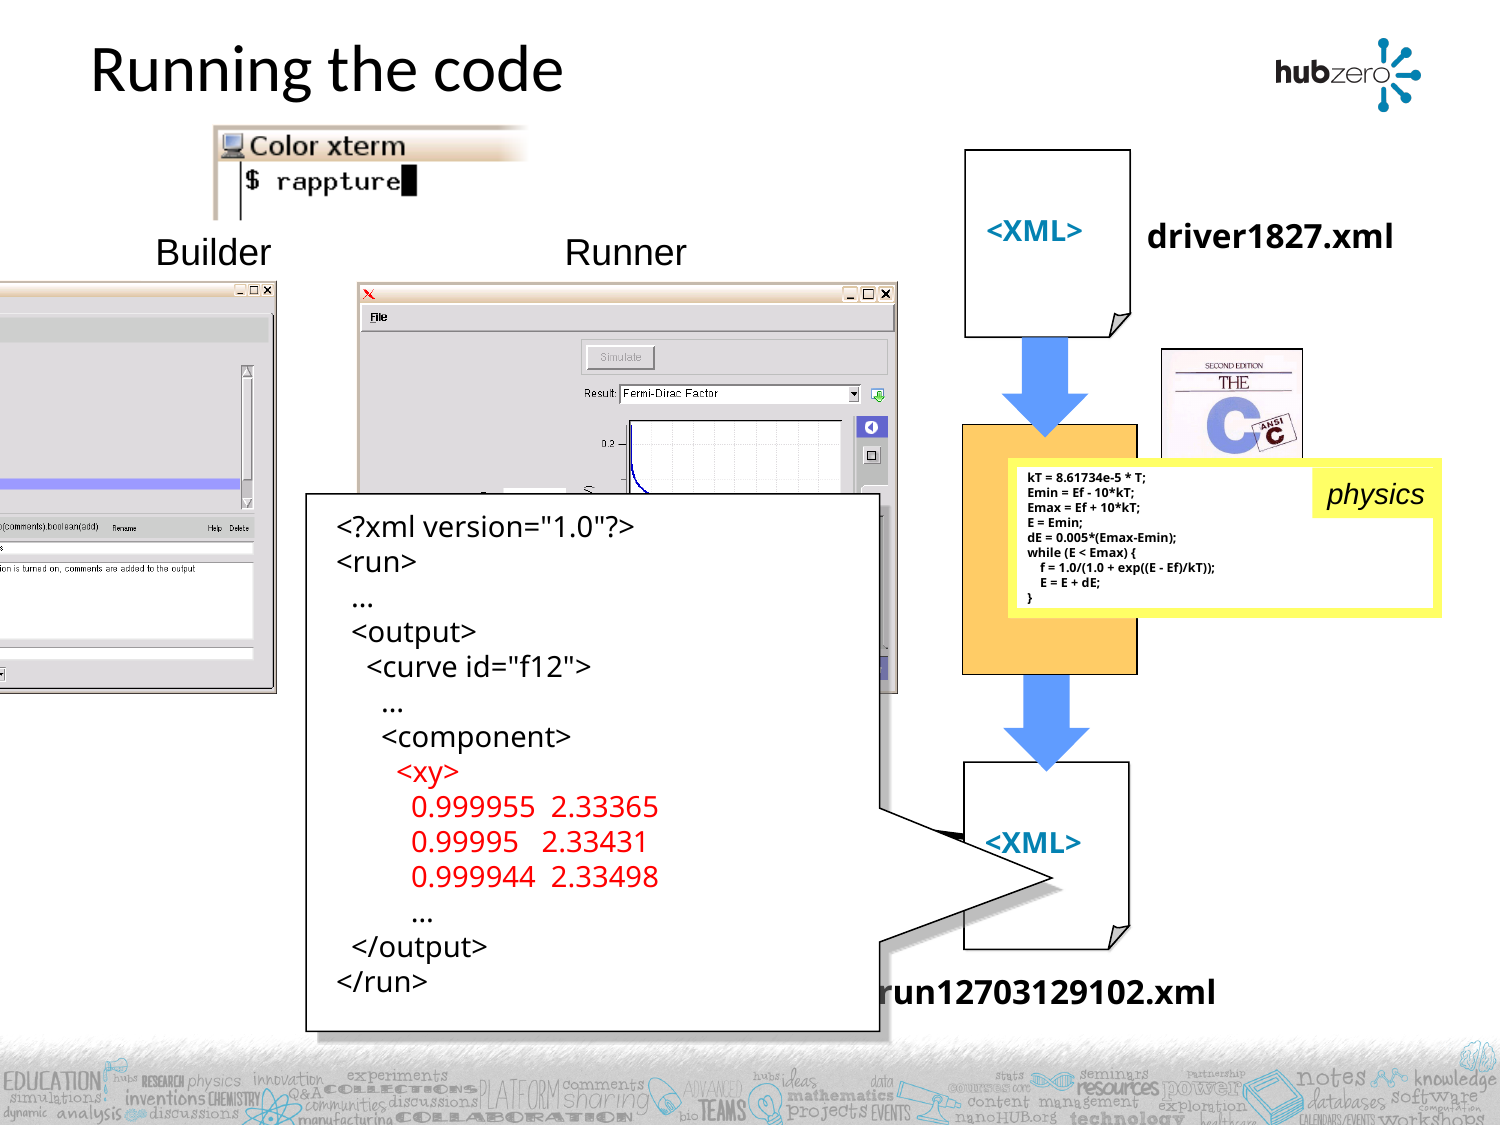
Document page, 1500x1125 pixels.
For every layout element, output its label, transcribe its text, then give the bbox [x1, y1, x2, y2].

text_box <XML> [971, 204, 1099, 256]
text_box [962, 149, 1138, 950]
text_box kT = 8.61734e-5 * T; Emin = Ef - 10*kT; Emax = Ef + 10*kT; E = Emin; dE = 0.005*(Emax-Emin); while (E < Emax) { f = 1.0/(1.0 + exp((E - Ef)/kT)); E = E + dE; } [1012, 462, 1438, 613]
text_box Running the code [75, 12, 1249, 118]
text_box <?xml version="1.0"?> <run> … <output> <curve id="f12"> … <component> <xy> 0.999955 2.33365 0.99995 2.33431 0.999944 2.33498 … </output> </run> [306, 493, 1052, 1032]
picture [0, 280, 277, 694]
text_box <XML> [970, 816, 1098, 868]
picture [212, 124, 530, 265]
text_box Runner [549, 220, 702, 281]
text_box physics [1312, 467, 1441, 519]
text_box run12703129102.xml [880, 963, 1232, 1020]
picture [1162, 350, 1302, 462]
picture [1272, 35, 1424, 115]
picture [0, 1034, 1500, 1125]
text_box driver1827.xml [1132, 207, 1410, 264]
text_box Builder [140, 220, 287, 281]
picture [356, 281, 898, 694]
